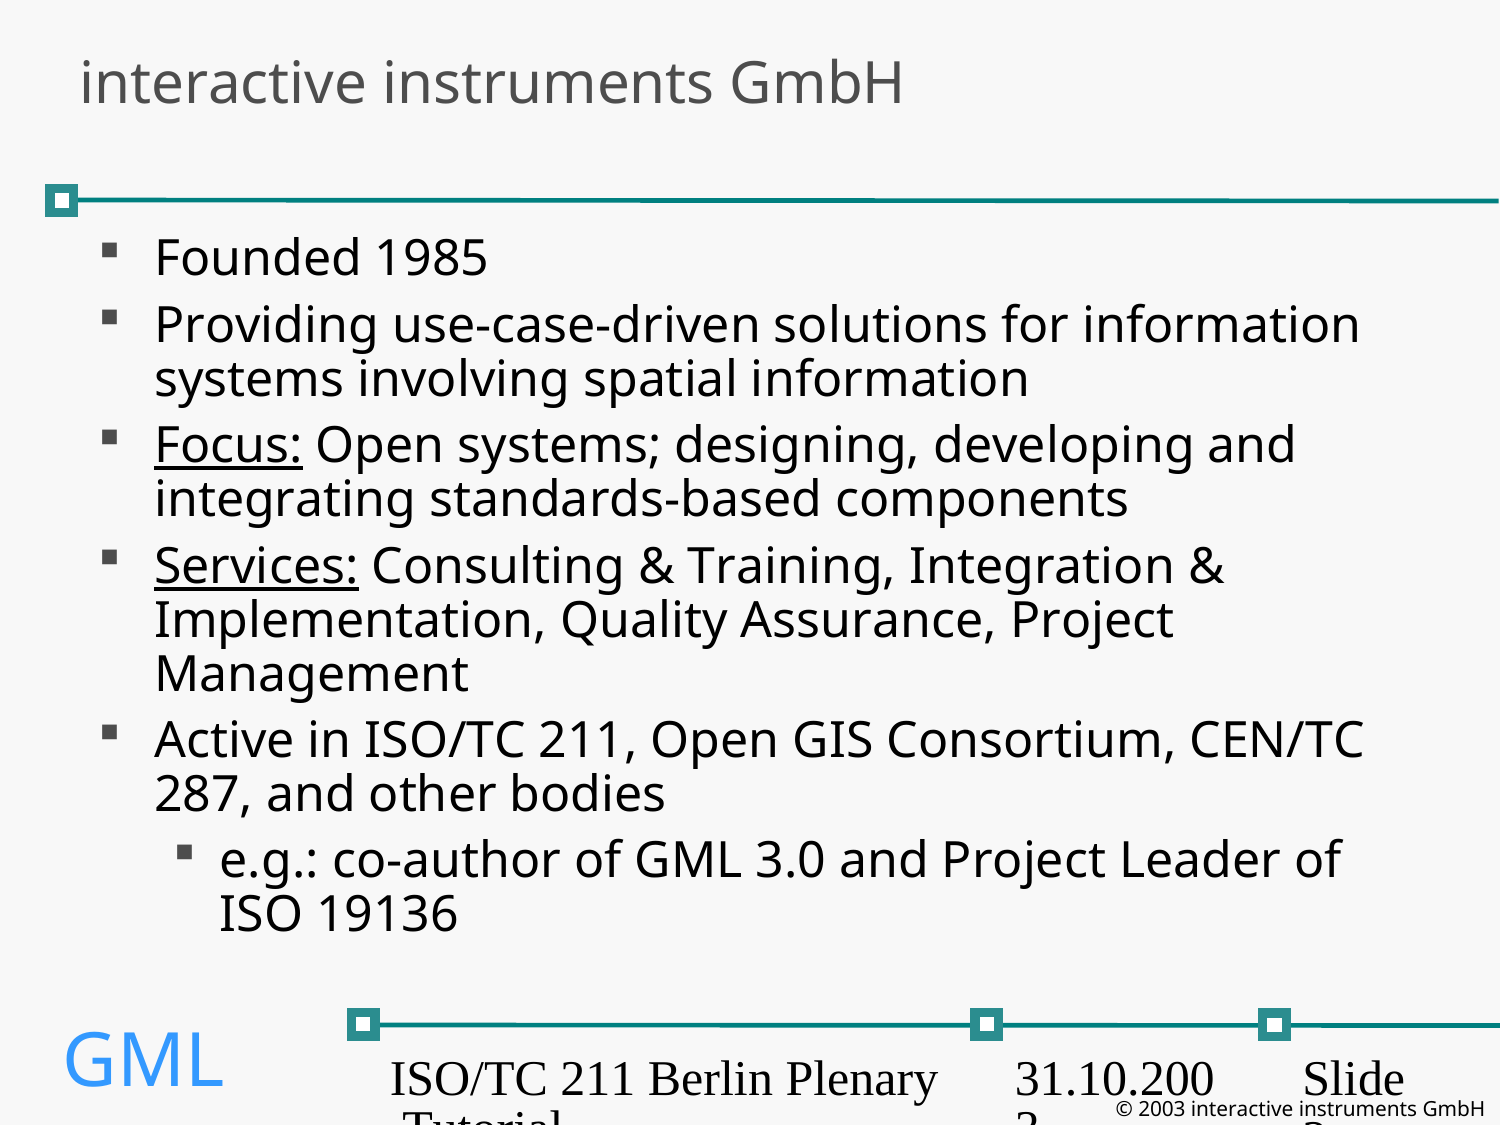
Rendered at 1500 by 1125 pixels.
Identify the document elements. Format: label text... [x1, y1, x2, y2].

list Founded 1985 Providing use-case-driven solutions for information systems involving spatial information Focus: Open systems; designing, developing and integrating standards-based components Services: Consulting & Training, Integration & Implementation, Quality Assurance, Project Management Active in ISO/TC 211, Open GIS Consortium, CEN/TC 287, and other bodies e.g.: co-author of GML 3.0 and Project Leader of ISO 19136 [83, 224, 1425, 951]
title interactive instruments GmbH [64, 37, 1427, 188]
